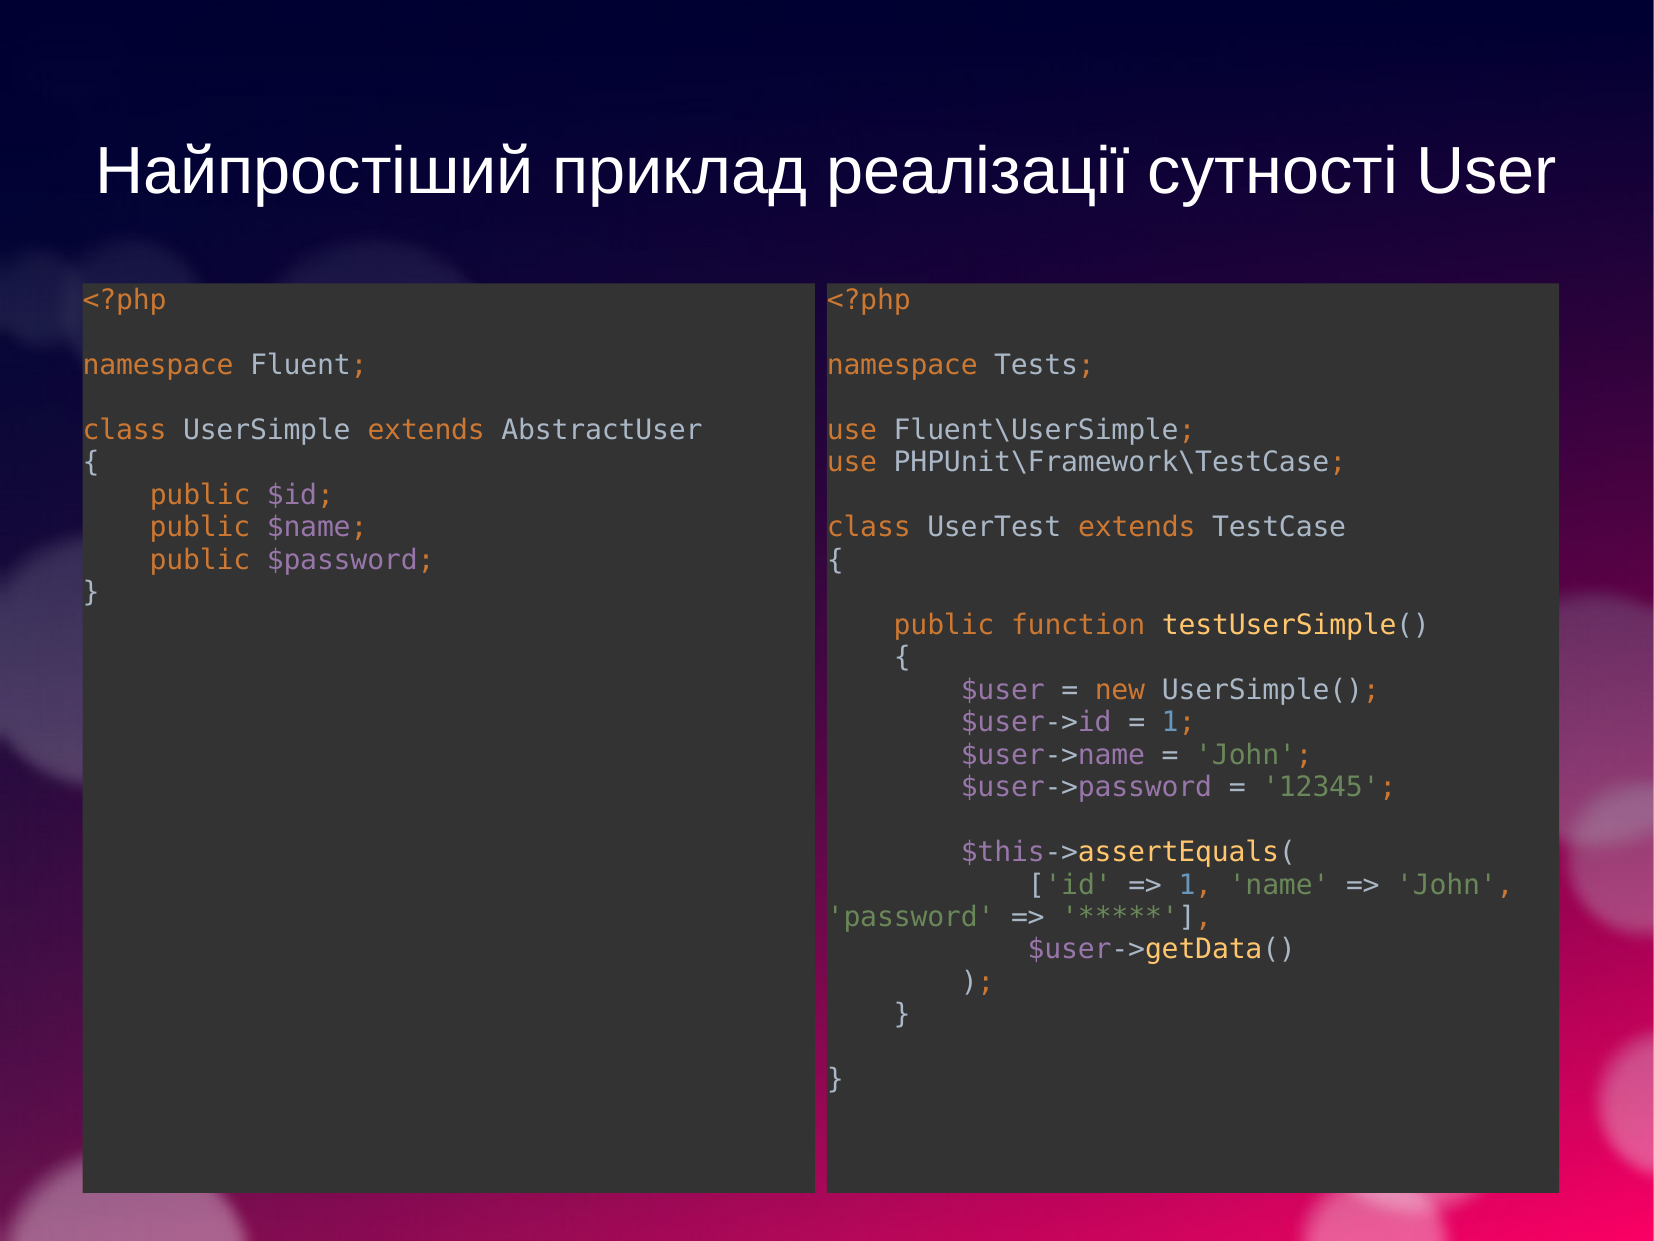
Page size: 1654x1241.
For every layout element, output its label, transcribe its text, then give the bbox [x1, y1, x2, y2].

picture [0, 0, 1654, 1241]
list <?php namespace Tests; use Fluent\UserSimple; use PHPUnit\Framework\TestCase; class UserTest extends TestCase { public function testUserSimple() { $user = new UserSimple(); $user->id = 1; $user->name = 'John'; $user->password = '12345'; $this->assertEquals( ['id' => 1, 'name' => 'John', 'password' => '*****'], $user->getData() ); } } [826, 283, 1560, 1193]
title Найпростіший приклад реалізації сутності User [82, 67, 1571, 275]
list <?php namespace Fluent; class UserSimple extends AbstractUser { public $id; public $name; public $password; } [82, 283, 815, 1193]
